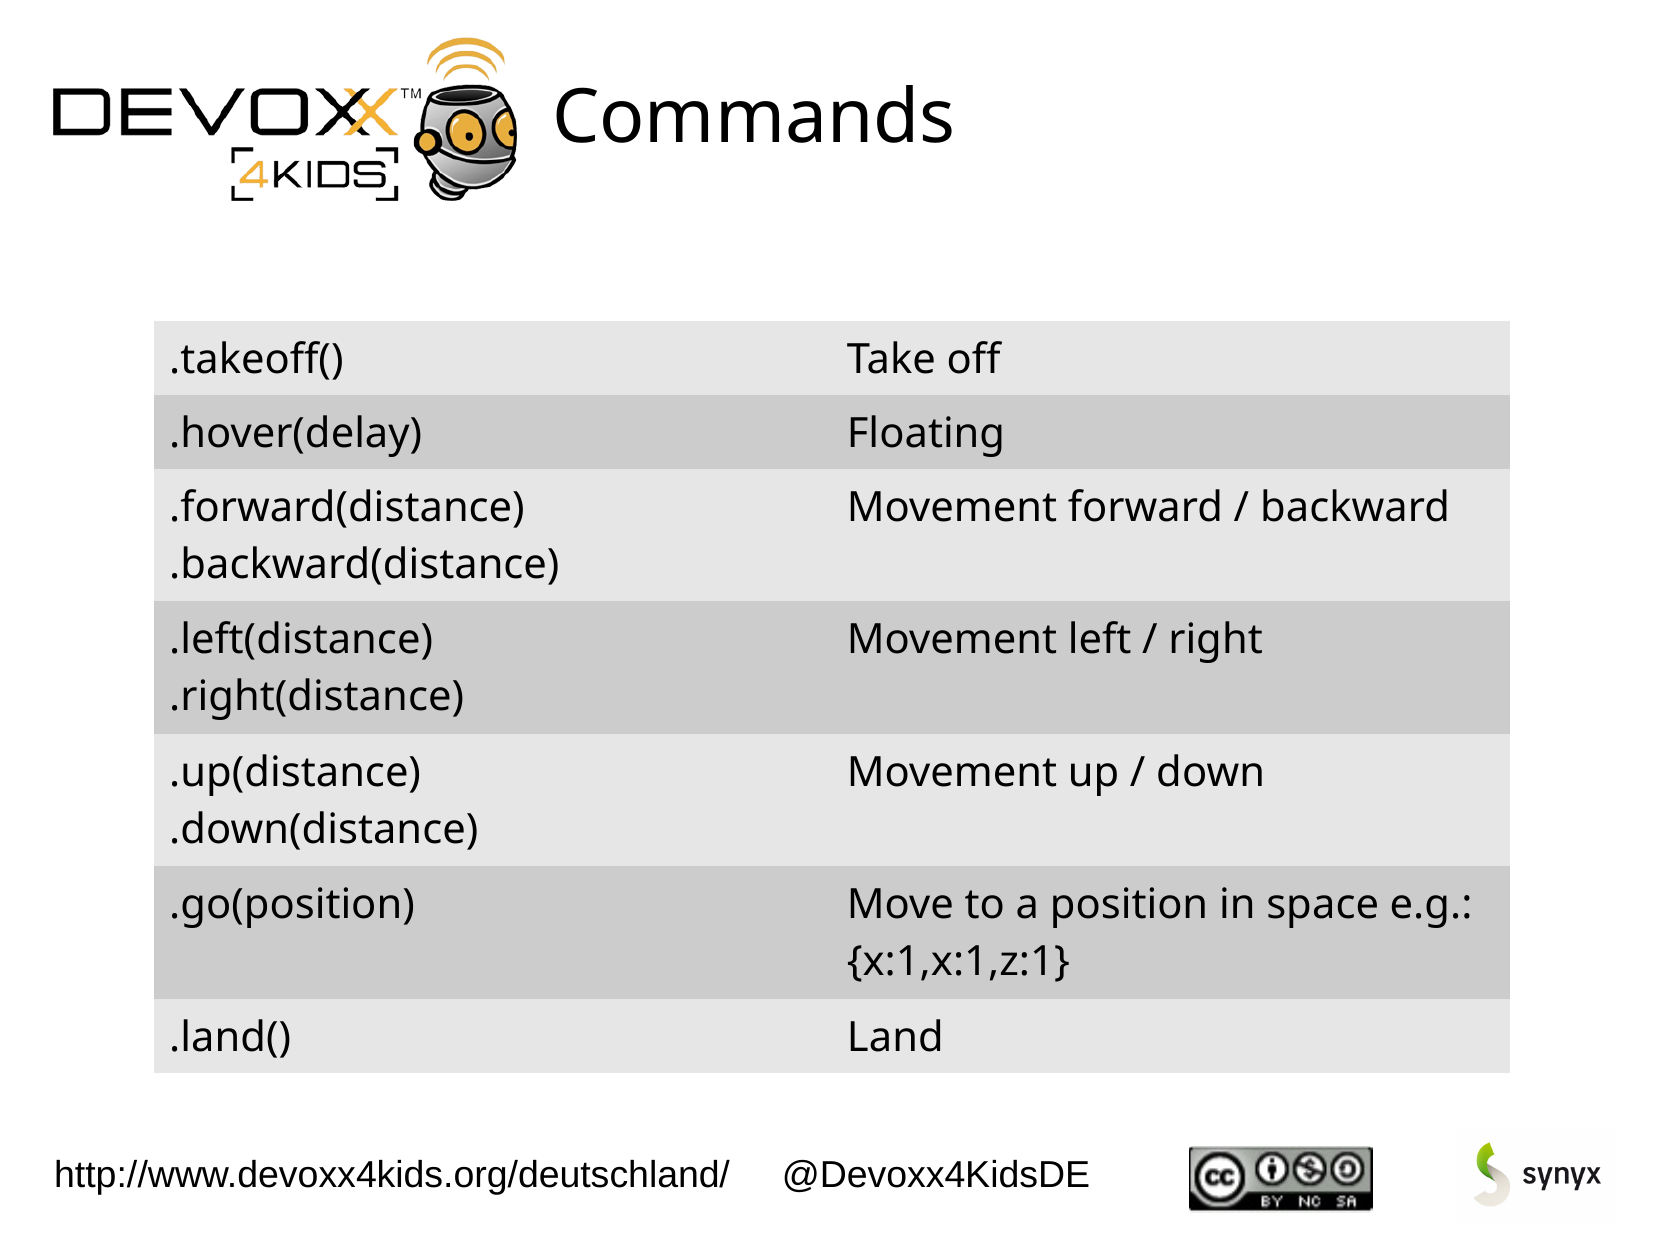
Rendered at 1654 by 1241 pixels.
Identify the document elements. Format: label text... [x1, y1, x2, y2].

table_cell Floating [832, 395, 1510, 469]
table_cell .forward(distance) .backward(distance) [154, 469, 832, 601]
picture [1455, 1128, 1616, 1223]
table_header Take off [832, 321, 1510, 395]
table_cell Movement left / right [832, 601, 1510, 734]
table_cell .hover(delay) [154, 395, 832, 469]
table_cell Land [832, 999, 1510, 1073]
table_cell .go(position) [154, 866, 832, 999]
title Commands [537, 60, 1595, 302]
table_cell .left(distance) .right(distance) [154, 601, 832, 734]
picture [53, 37, 517, 201]
table_cell .land() [154, 999, 832, 1073]
table_cell Move to a position in space e.g.: {x:1,x:1,z:1} [832, 866, 1510, 999]
table_cell .up(distance) .down(distance) [154, 734, 832, 866]
table_cell Movement up / down [832, 734, 1510, 866]
picture [1189, 1146, 1373, 1213]
table_header .takeoff() [154, 321, 832, 395]
table_cell Movement forward / backward [832, 469, 1510, 601]
